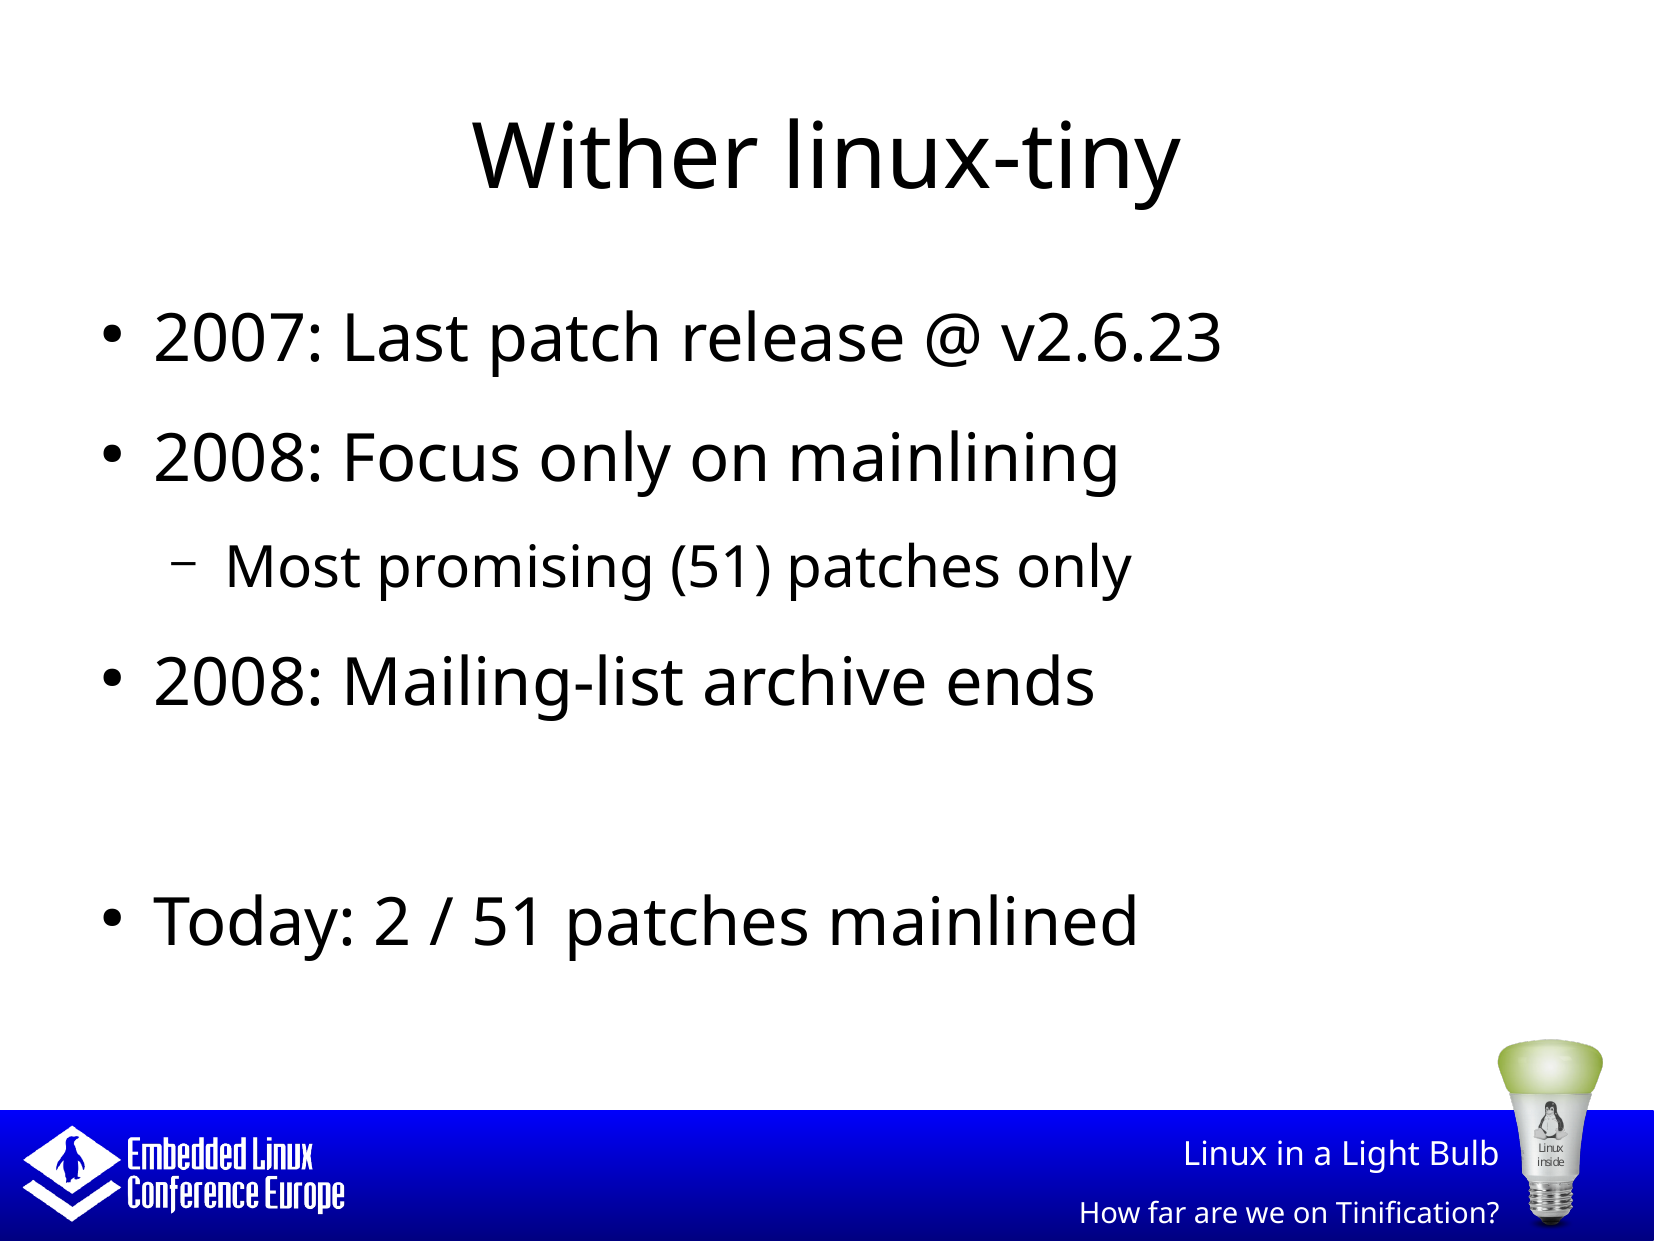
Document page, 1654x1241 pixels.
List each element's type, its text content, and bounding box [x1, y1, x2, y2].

title Wither linux-tiny [82, 49, 1571, 257]
list 2007: Last patch release @ v2.6.23 2008: Focus only on mainlining Most promising (51) patches only 2008: Mailing-list archive ends Today: 2 / 51 patches mainlined [82, 290, 1571, 1010]
picture [18, 1120, 349, 1226]
